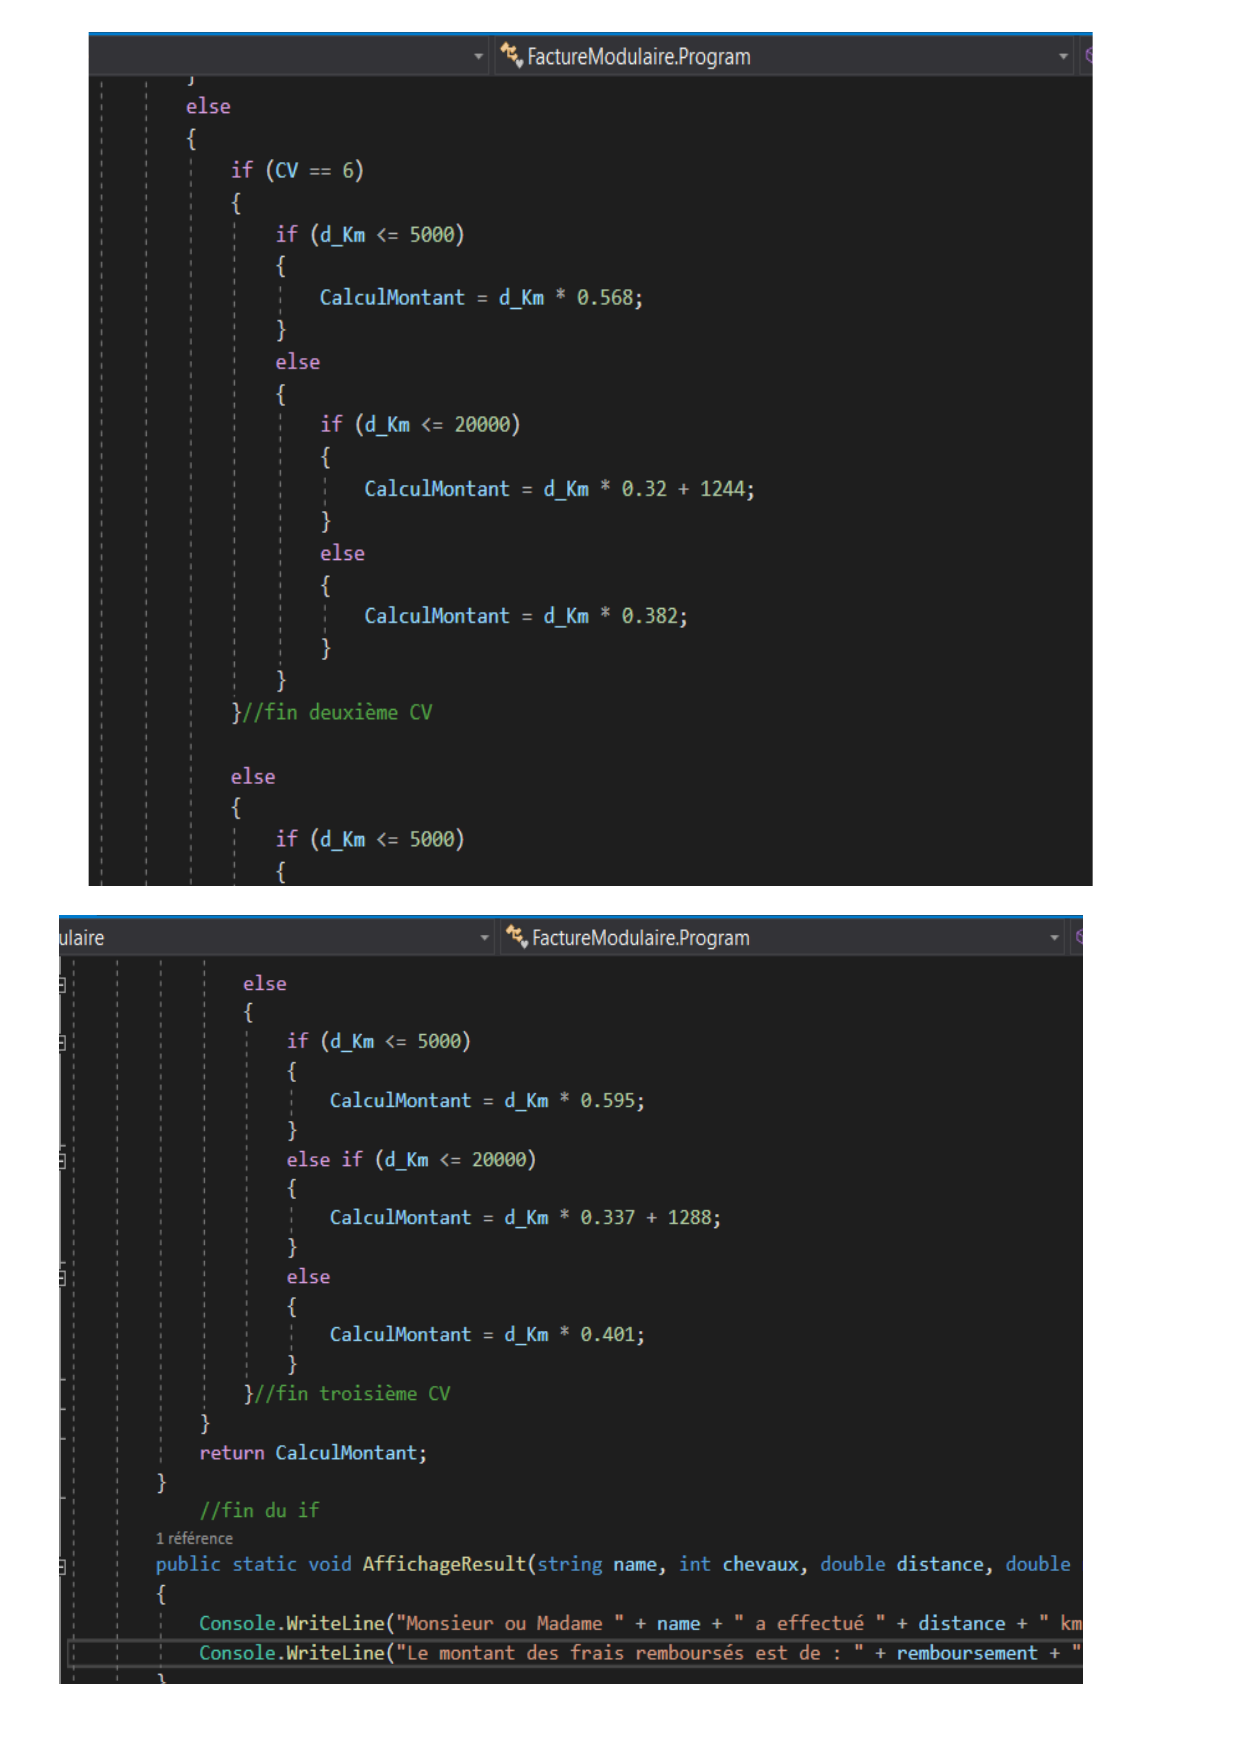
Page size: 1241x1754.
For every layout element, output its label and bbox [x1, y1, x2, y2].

picture [88, 32, 1093, 886]
picture [59, 915, 1083, 1684]
